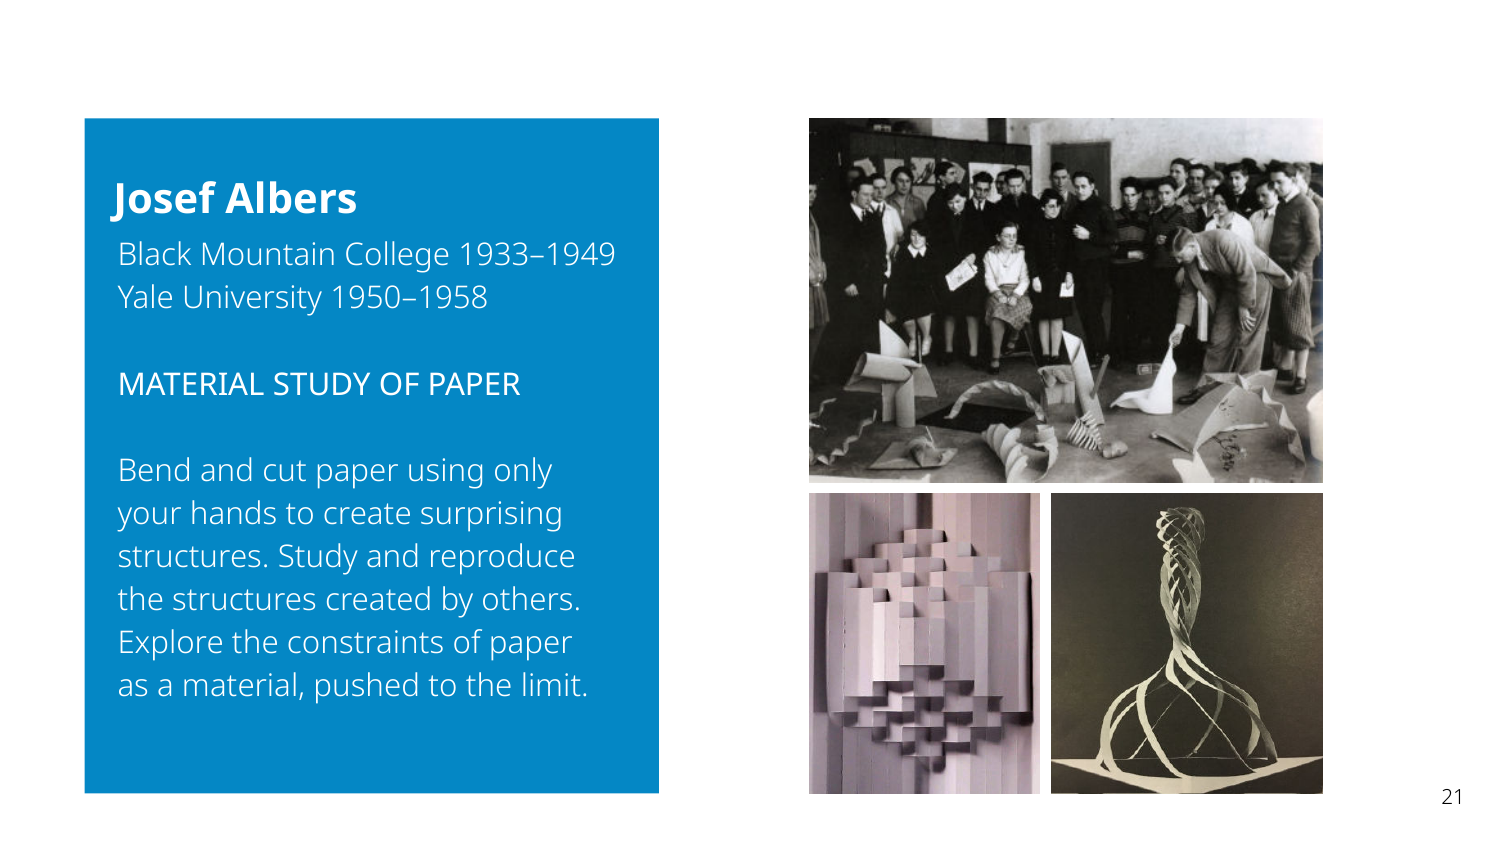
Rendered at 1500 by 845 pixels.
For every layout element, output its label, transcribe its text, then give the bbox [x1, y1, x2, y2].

picture [809, 493, 1040, 794]
picture [1051, 493, 1323, 794]
title Josef Albers [98, 169, 665, 252]
title Black Mountain College 1933–1949 Yale University 1950–1958 Material study of paper Bend and cut paper using only your hands to create surprising structures. Study and reproduce the structures created by others. Explore the constraints of paper as a material, pushed to the limit. [102, 252, 638, 749]
picture [809, 118, 1323, 484]
